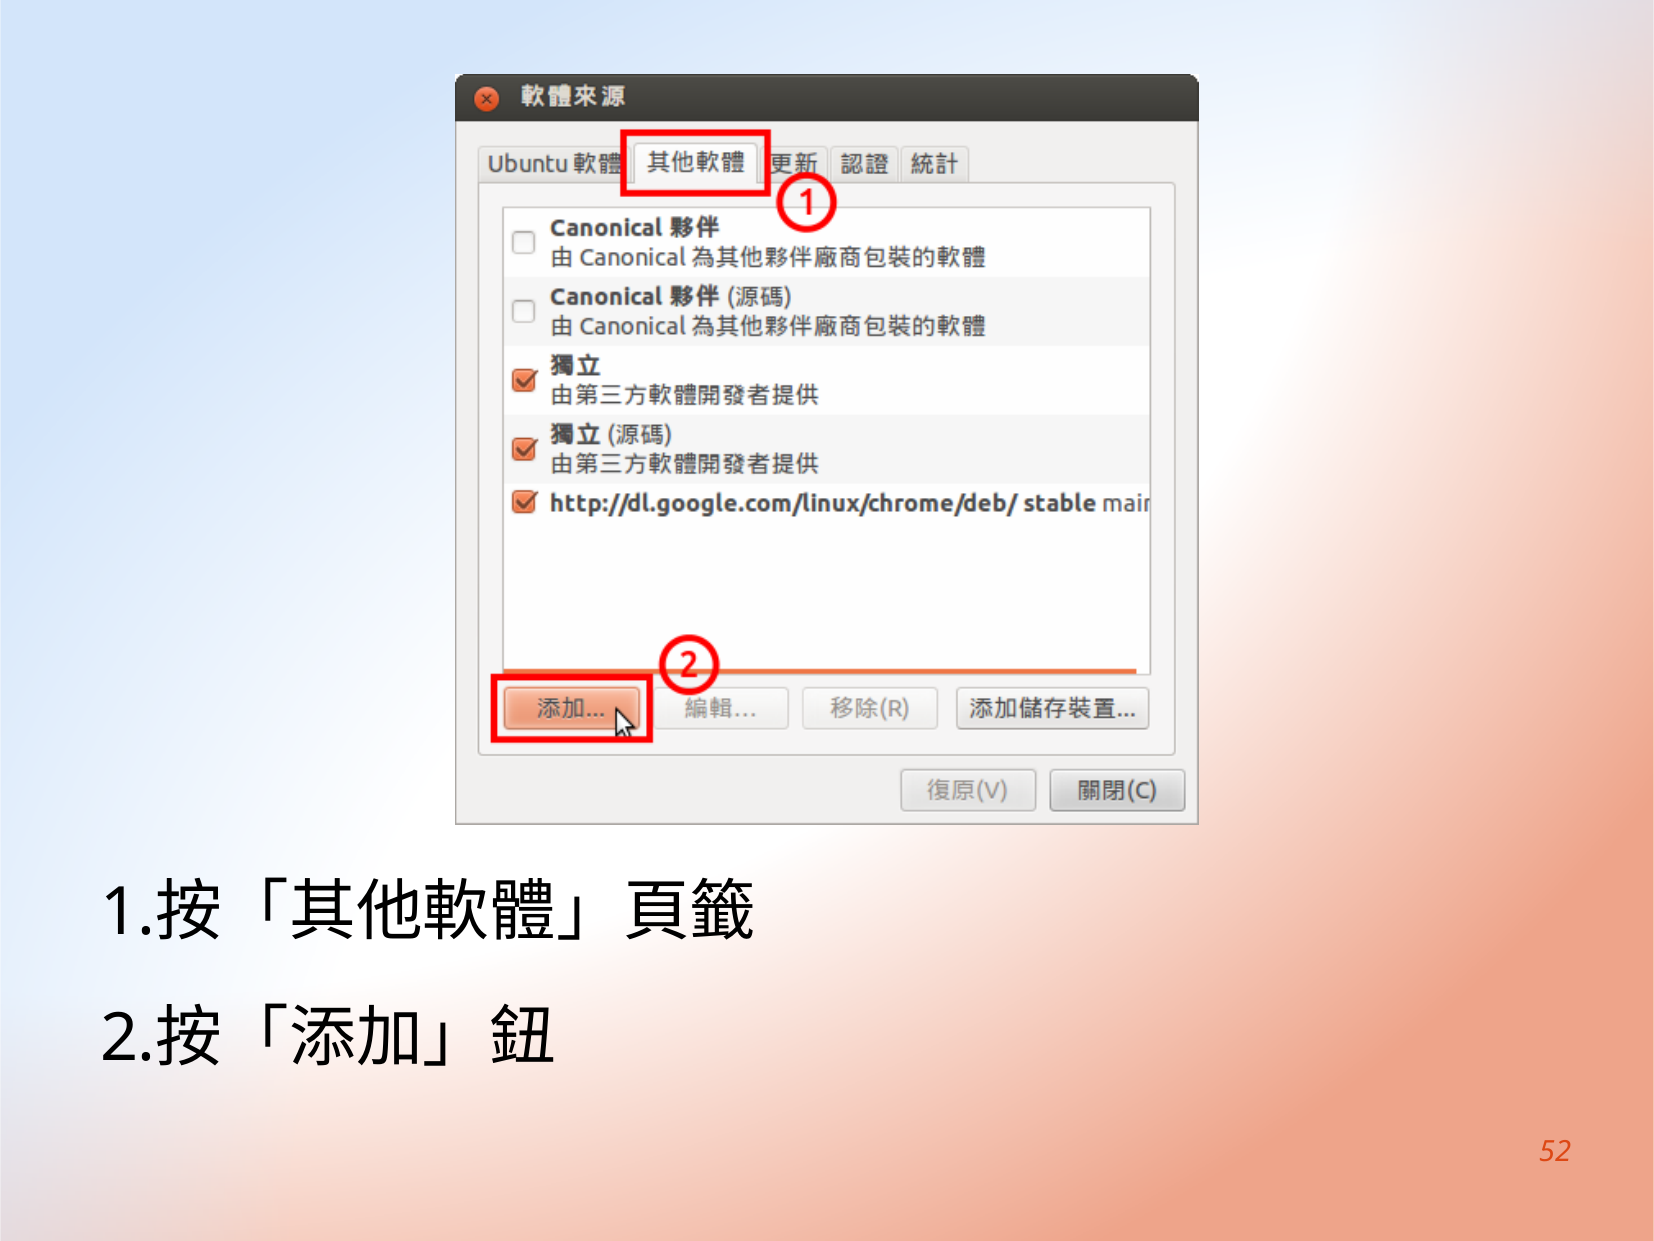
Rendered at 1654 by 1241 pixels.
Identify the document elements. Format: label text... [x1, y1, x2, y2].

picture [0, 0, 1654, 1241]
list 按「其他軟體」頁籤 按「添加」鈕 [82, 857, 1571, 1201]
